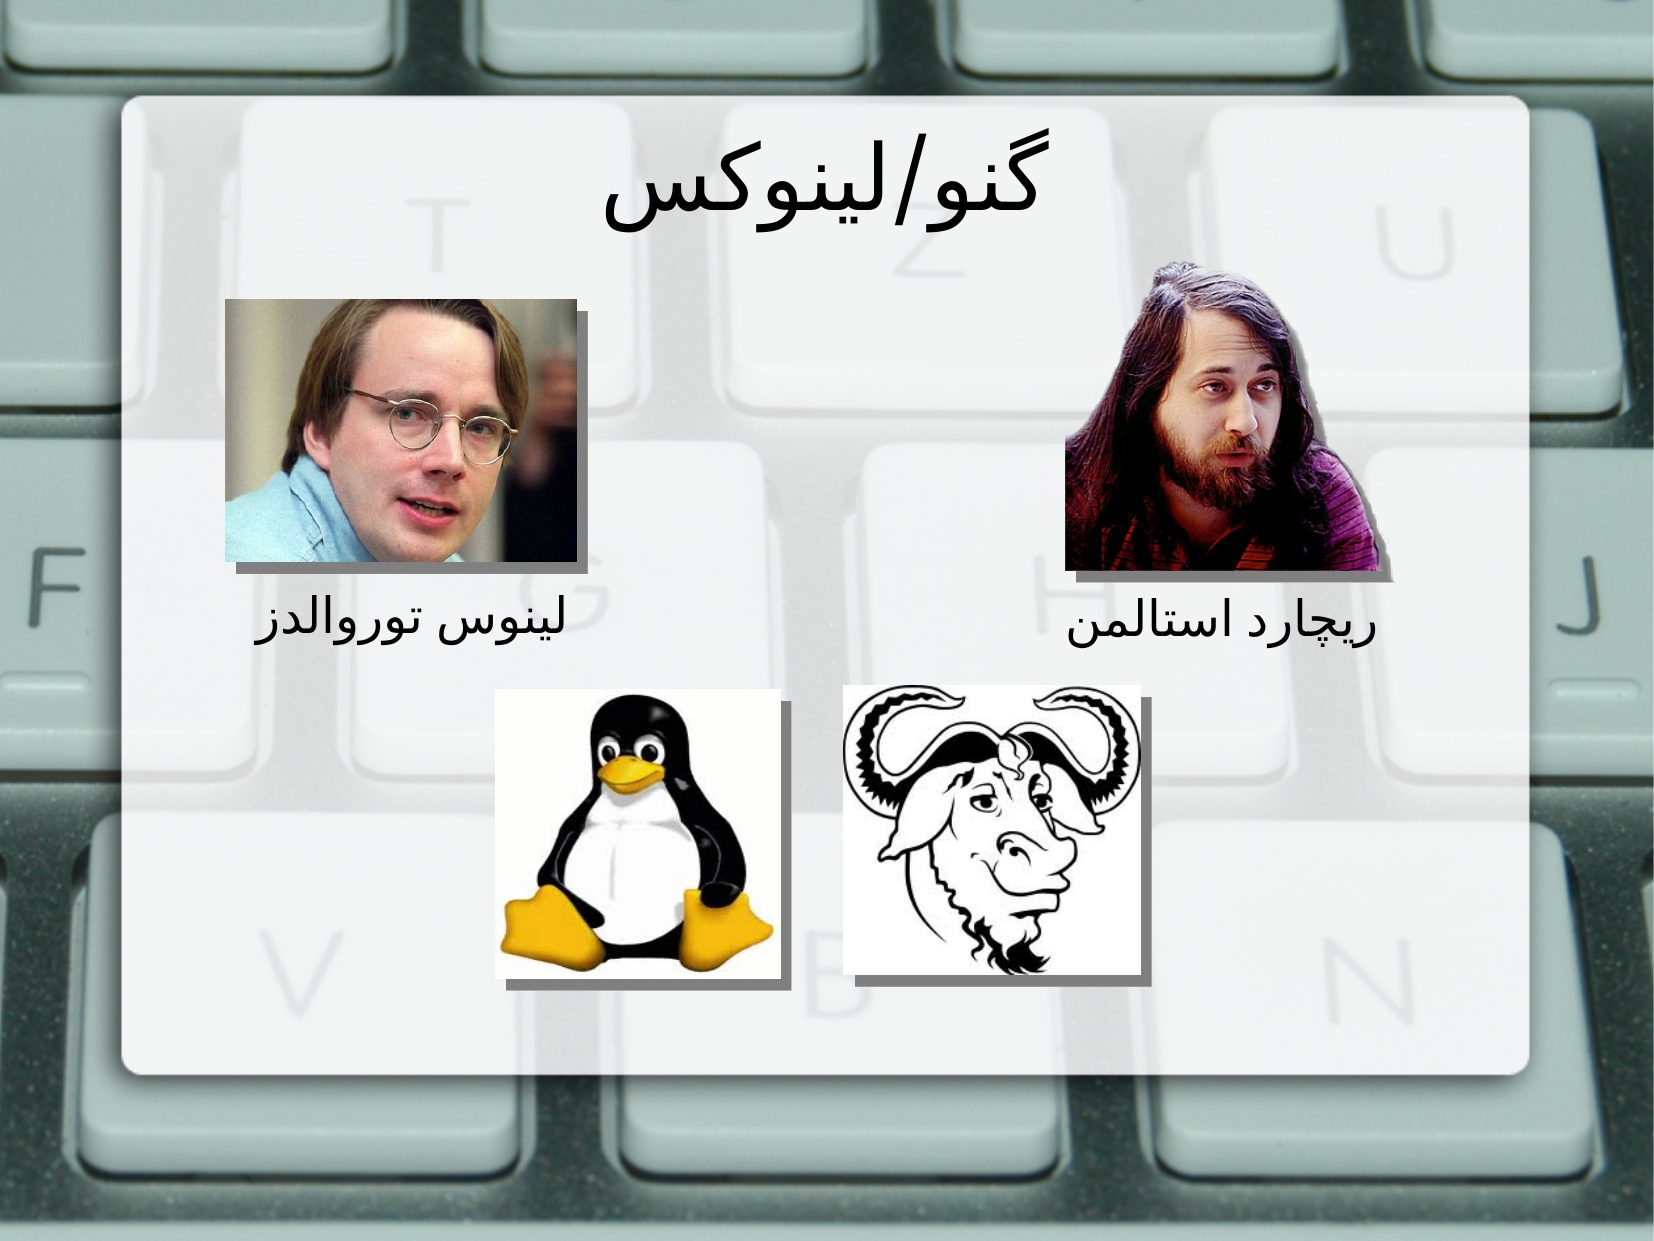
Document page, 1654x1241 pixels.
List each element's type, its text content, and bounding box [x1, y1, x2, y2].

text_box ریچارد استالمن [975, 585, 1471, 663]
text_box لینوس توروالدز [165, 582, 661, 661]
title گنو/لینوکس [120, 105, 1531, 272]
picture [0, 0, 1654, 1241]
